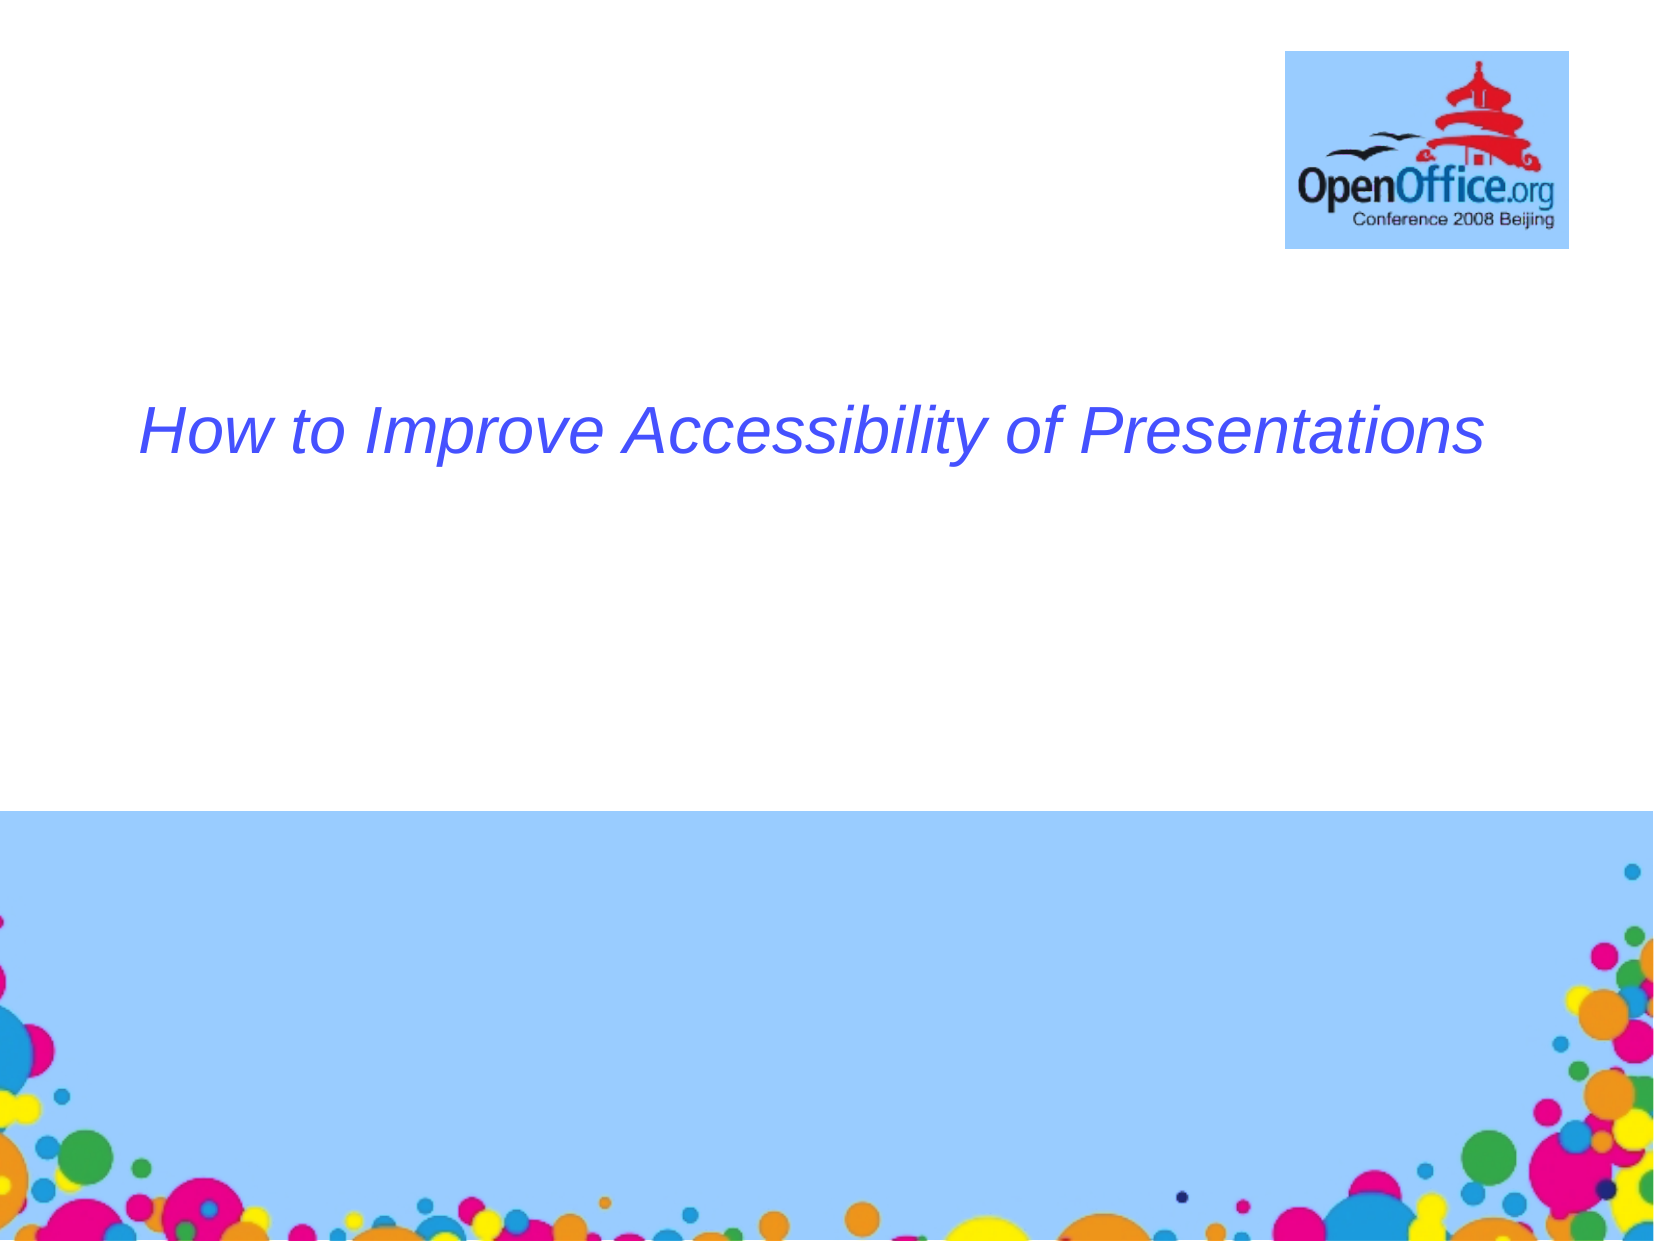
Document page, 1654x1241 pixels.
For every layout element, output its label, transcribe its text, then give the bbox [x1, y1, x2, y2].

picture [1285, 51, 1569, 250]
picture [0, 810, 1654, 1241]
title How to Improve Accessibility of Presentations [124, 385, 1606, 607]
